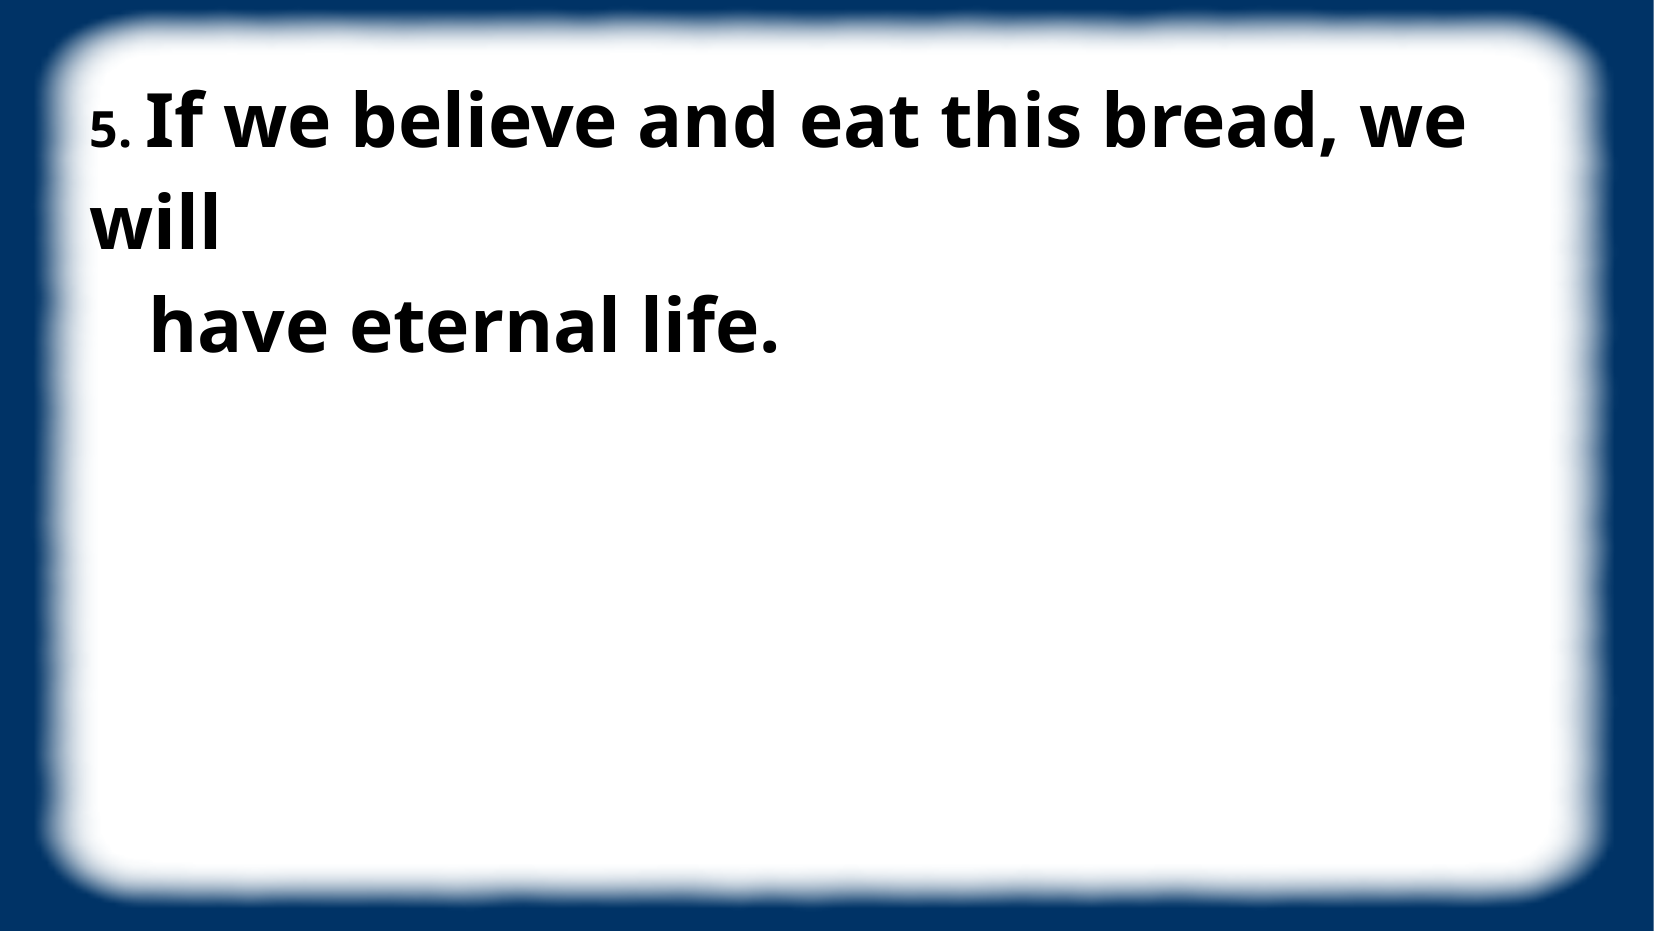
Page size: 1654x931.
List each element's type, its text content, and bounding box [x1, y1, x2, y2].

text_box 5. If we believe and eat this bread, we will have eternal life. [75, 60, 1561, 829]
picture [0, 0, 1654, 931]
